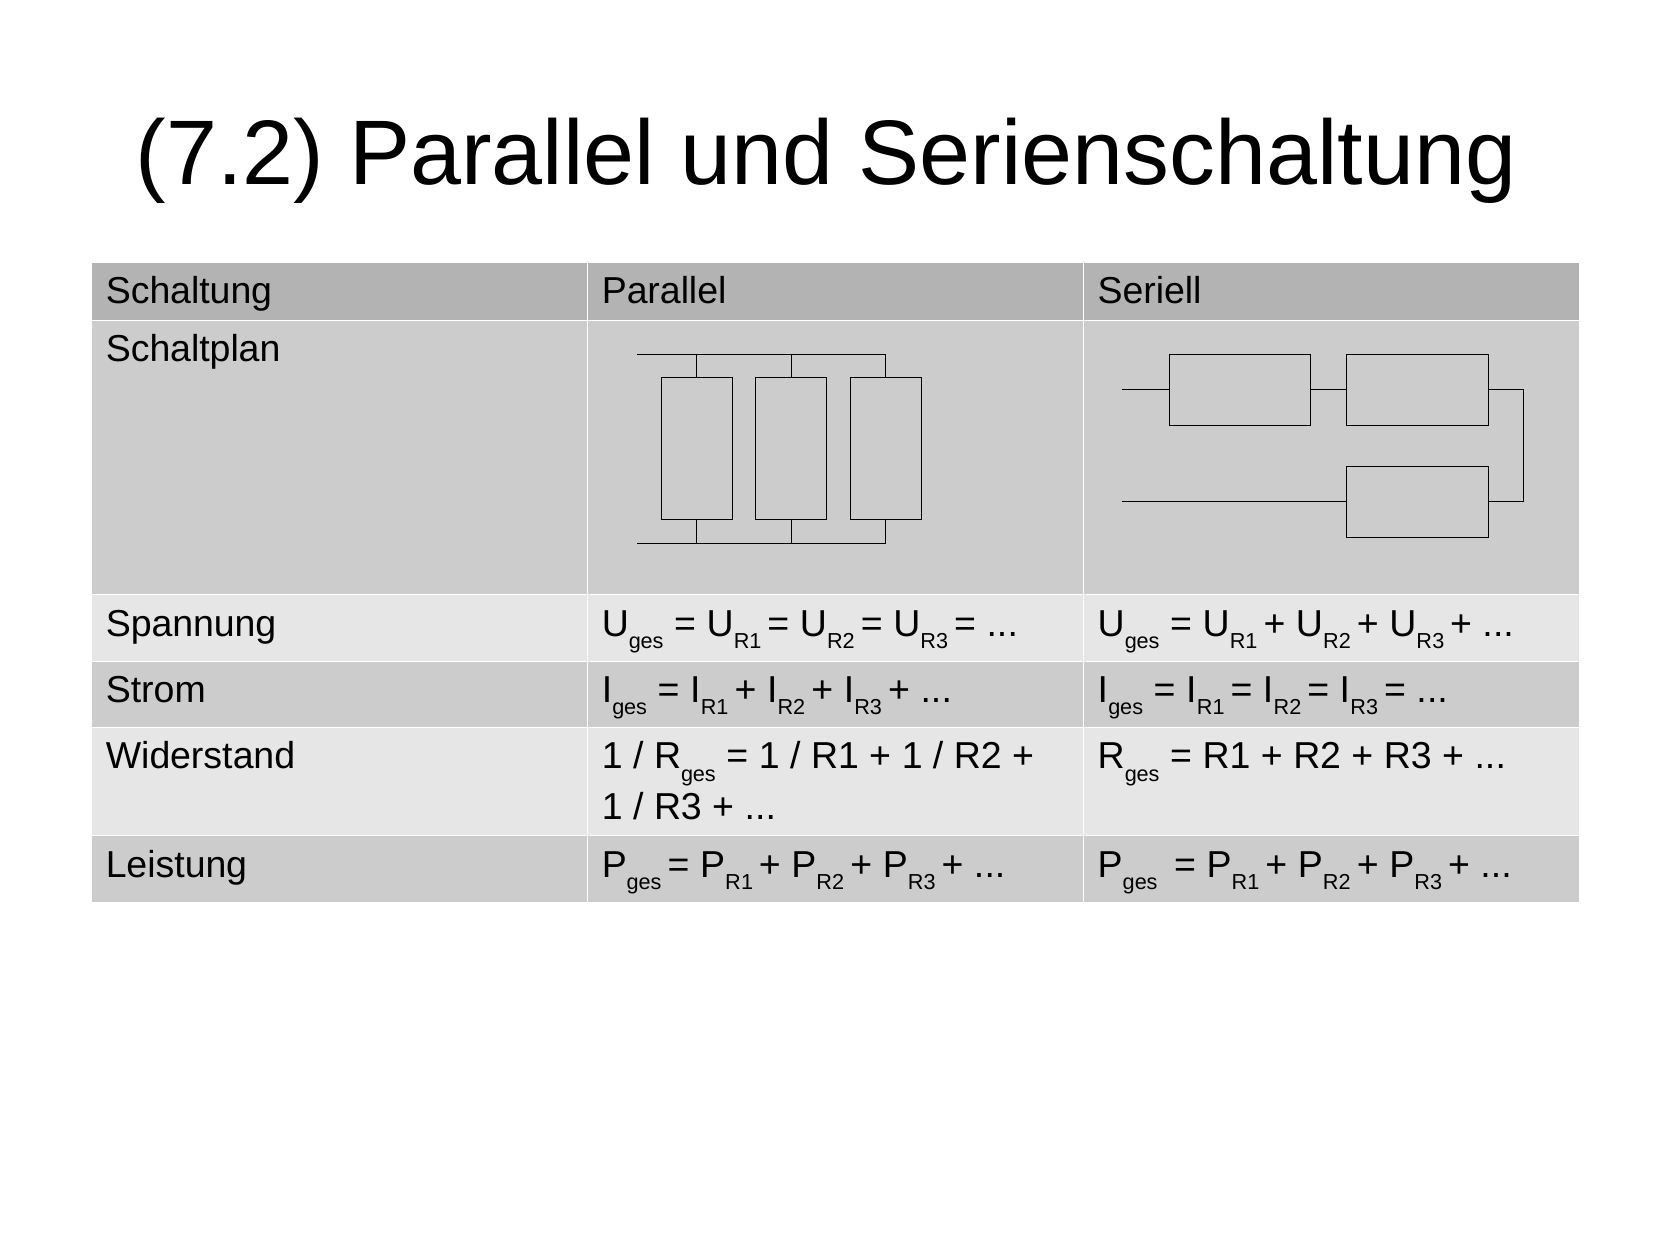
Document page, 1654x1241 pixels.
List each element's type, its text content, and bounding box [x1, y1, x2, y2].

table_header Parallel [588, 263, 1083, 320]
table_cell Widerstand [92, 728, 587, 835]
table_cell Uges = UR1 = UR2 = UR3 = ... [588, 595, 1083, 661]
table_header Schaltung [92, 263, 587, 320]
table_cell [588, 321, 1083, 594]
table_cell Iges = IR1 = IR2 = IR3 = ... [1084, 662, 1579, 727]
table_cell Pges = PR1 + PR2 + PR3 + ... [1084, 836, 1579, 902]
title (7.2) Parallel und Serienschaltung [82, 49, 1571, 257]
table_cell Spannung [92, 595, 587, 661]
table_cell Schaltplan [92, 321, 587, 594]
table_cell Strom [92, 662, 587, 727]
table_header Seriell [1084, 263, 1579, 320]
table_cell Uges = UR1 + UR2 + UR3 + ... [1084, 595, 1579, 661]
table_cell Iges = IR1 + IR2 + IR3 + ... [588, 662, 1083, 727]
table_cell Rges = R1 + R2 + R3 + ... [1084, 728, 1579, 835]
table_cell [1084, 321, 1579, 594]
table_cell 1 / Rges = 1 / R1 + 1 / R2 + 1 / R3 + ... [588, 728, 1083, 835]
table_cell Pges = PR1 + PR2 + PR3 + ... [588, 836, 1083, 902]
table_cell Leistung [92, 836, 587, 902]
